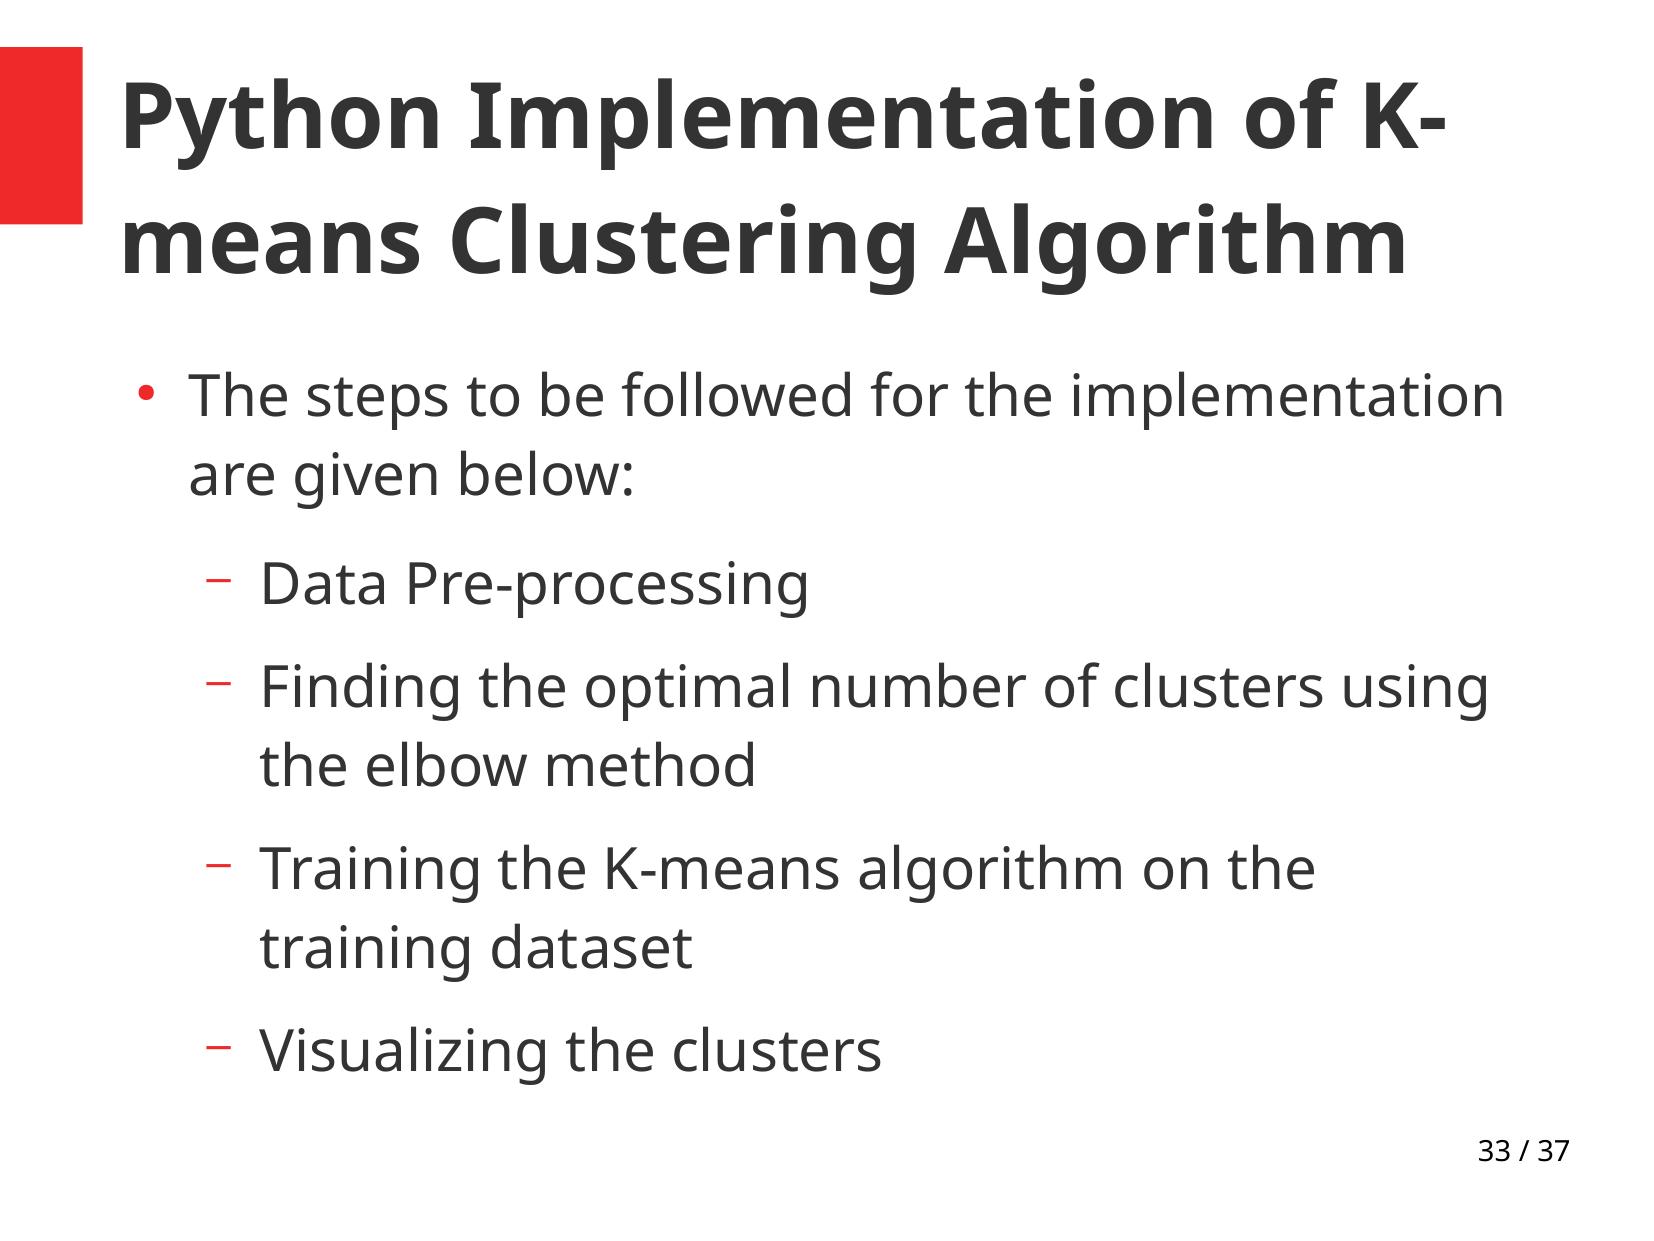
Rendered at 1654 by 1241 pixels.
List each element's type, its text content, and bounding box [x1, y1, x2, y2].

title Python Implementation of K-means Clustering Algorithm [118, 50, 1654, 301]
list The steps to be followed for the implementation are given below: Data Pre-processing Finding the optimal number of clusters using the elbow method Training the K-means algorithm on the training dataset Visualizing the clusters [118, 354, 1536, 1074]
